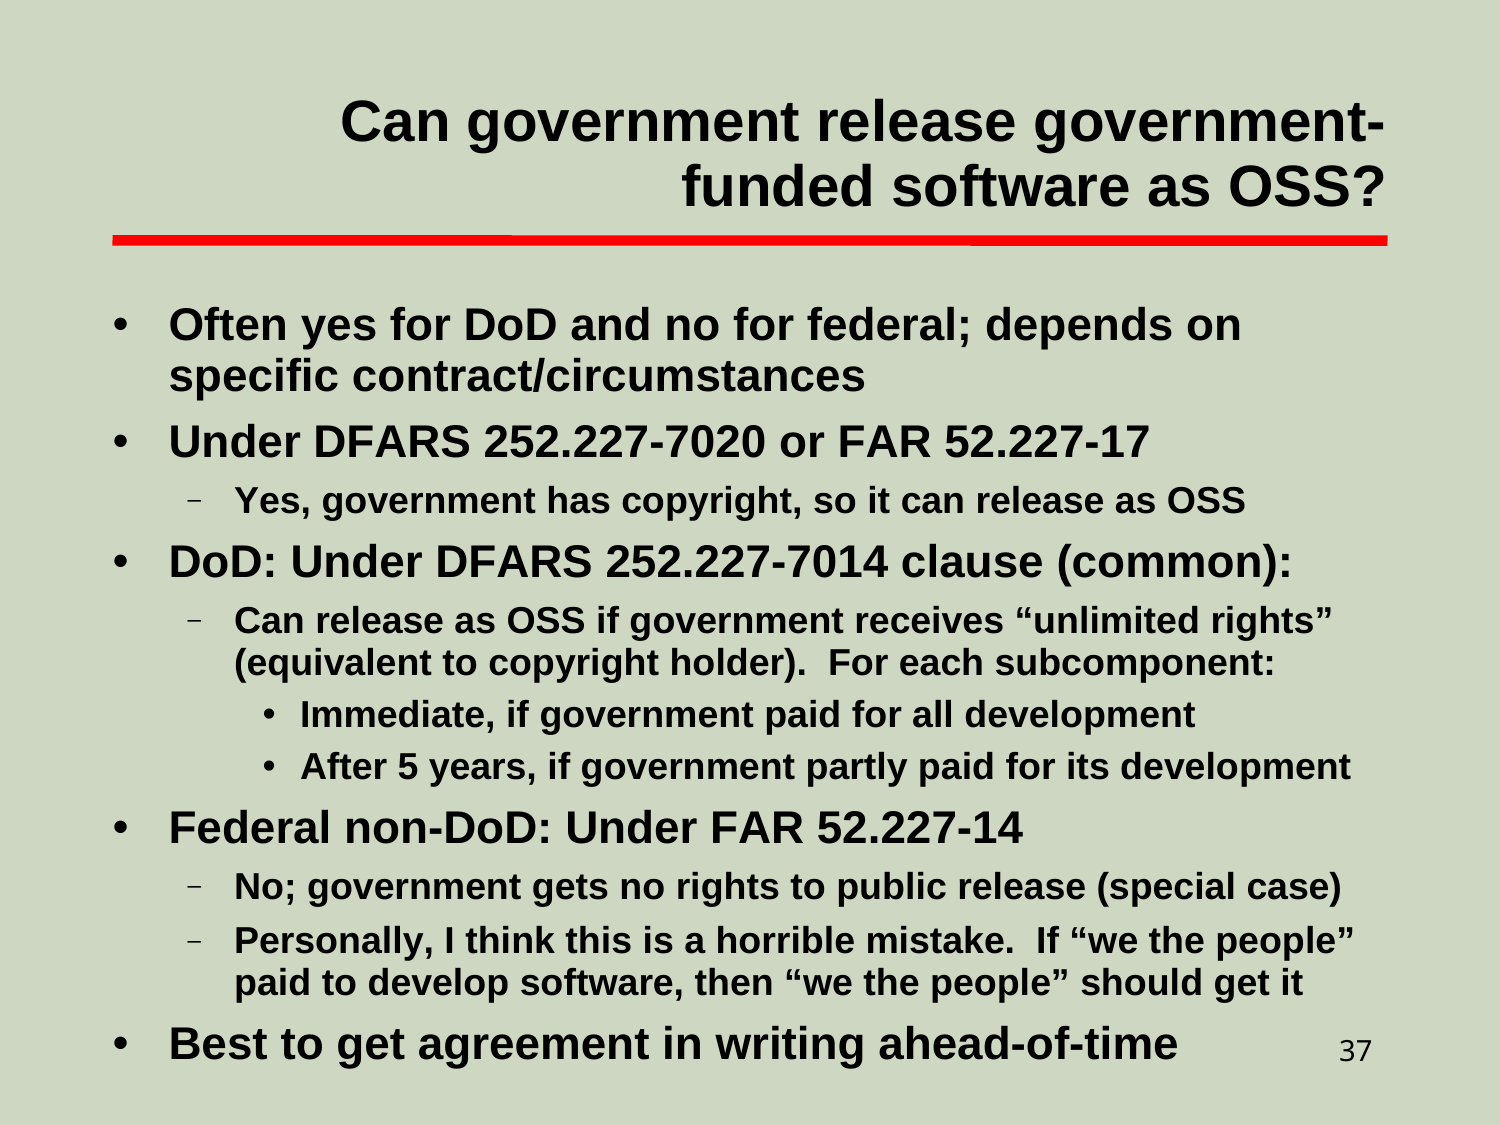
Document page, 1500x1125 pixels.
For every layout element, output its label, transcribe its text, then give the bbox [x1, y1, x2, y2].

list Often yes for DoD and no for federal; depends on specific contract/circumstances Under DFARS 252.227-7020 or FAR 52.227-17 Yes, government has copyright, so it can release as OSS DoD: Under DFARS 252.227-7014 clause (common): Can release as OSS if government receives “unlimited rights” (equivalent to copyright holder). For each subcomponent: Immediate, if government paid for all development After 5 years, if government partly paid for its development Federal non-DoD: Under FAR 52.227-14 No; government gets no rights to public release (special case) Personally, I think this is a horrible mistake. If “we the people” paid to develop software, then “we the people” should get it Best to get agreement in writing ahead-of-time [112, 299, 1388, 1098]
title Can government release government-funded software as OSS? [337, 85, 1388, 224]
